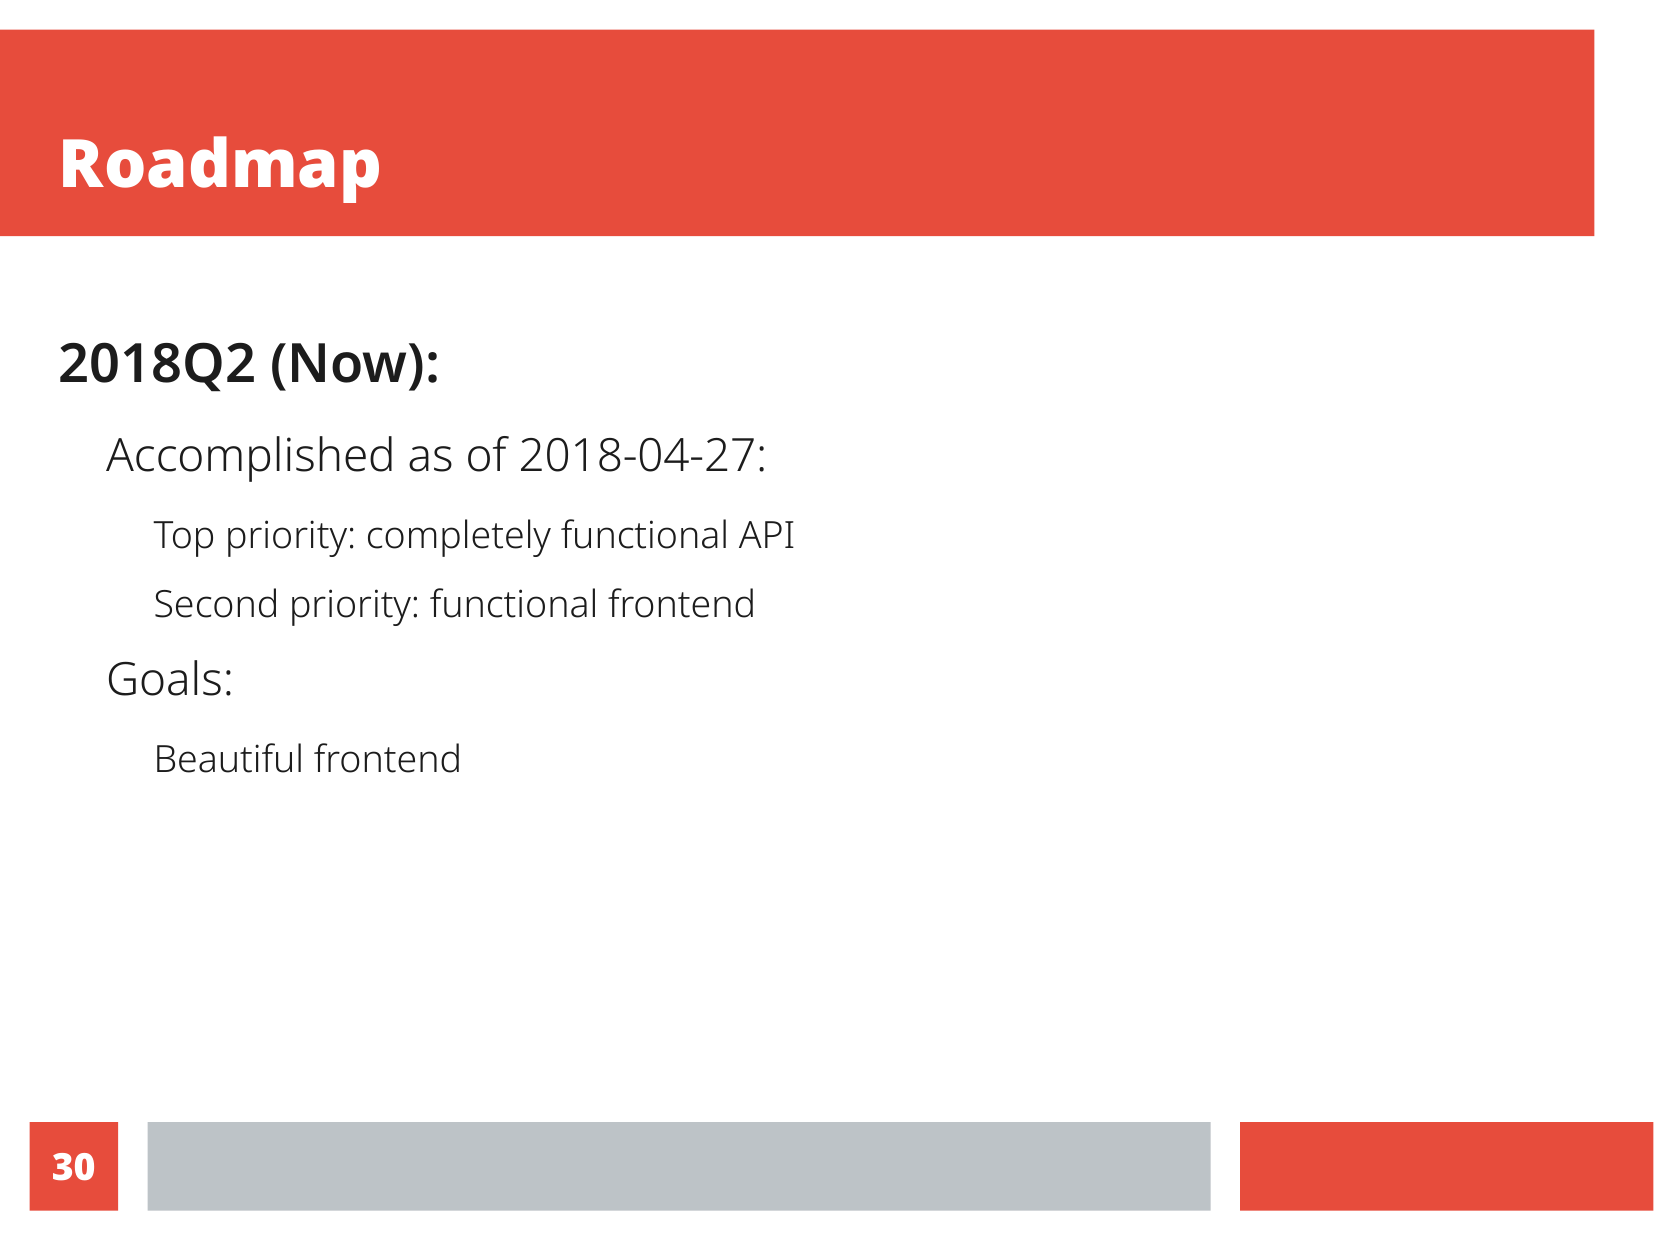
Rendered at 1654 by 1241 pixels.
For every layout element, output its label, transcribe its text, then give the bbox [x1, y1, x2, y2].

title Roadmap [59, 59, 1595, 207]
list 2018Q2 (Now): Accomplished as of 2018-04-27: Top priority: completely functional API Second priority: functional frontend Goals: Beautiful frontend [59, 324, 1565, 1093]
